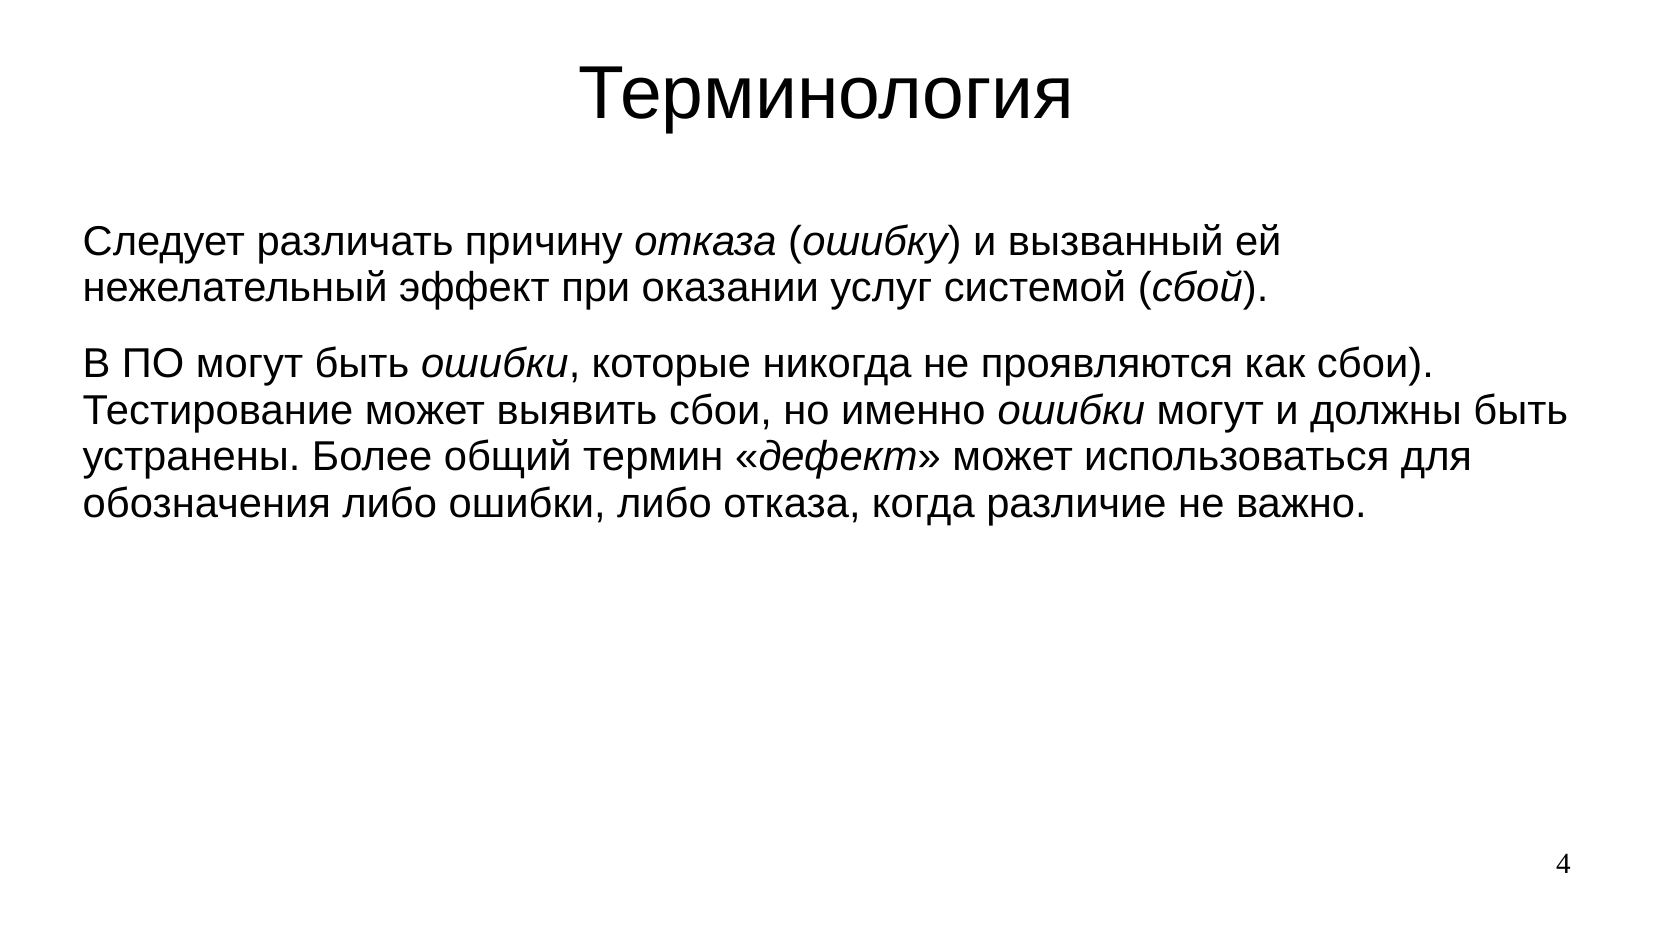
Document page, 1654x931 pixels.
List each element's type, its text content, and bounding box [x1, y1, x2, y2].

list Следует различать причину отказа (ошибку) и вызванный ей нежелательный эффект при оказании услуг системой (сбой). В ПО могут быть ошибки, которые никогда не проявляются как сбои). Тестирование может выявить сбои, но именно ошибки могут и должны быть устранены. Более общий термин «дефект» может использоваться для обозначения либо ошибки, либо отказа, когда различие не важно. [82, 217, 1571, 916]
title Терминология [82, 37, 1571, 148]
